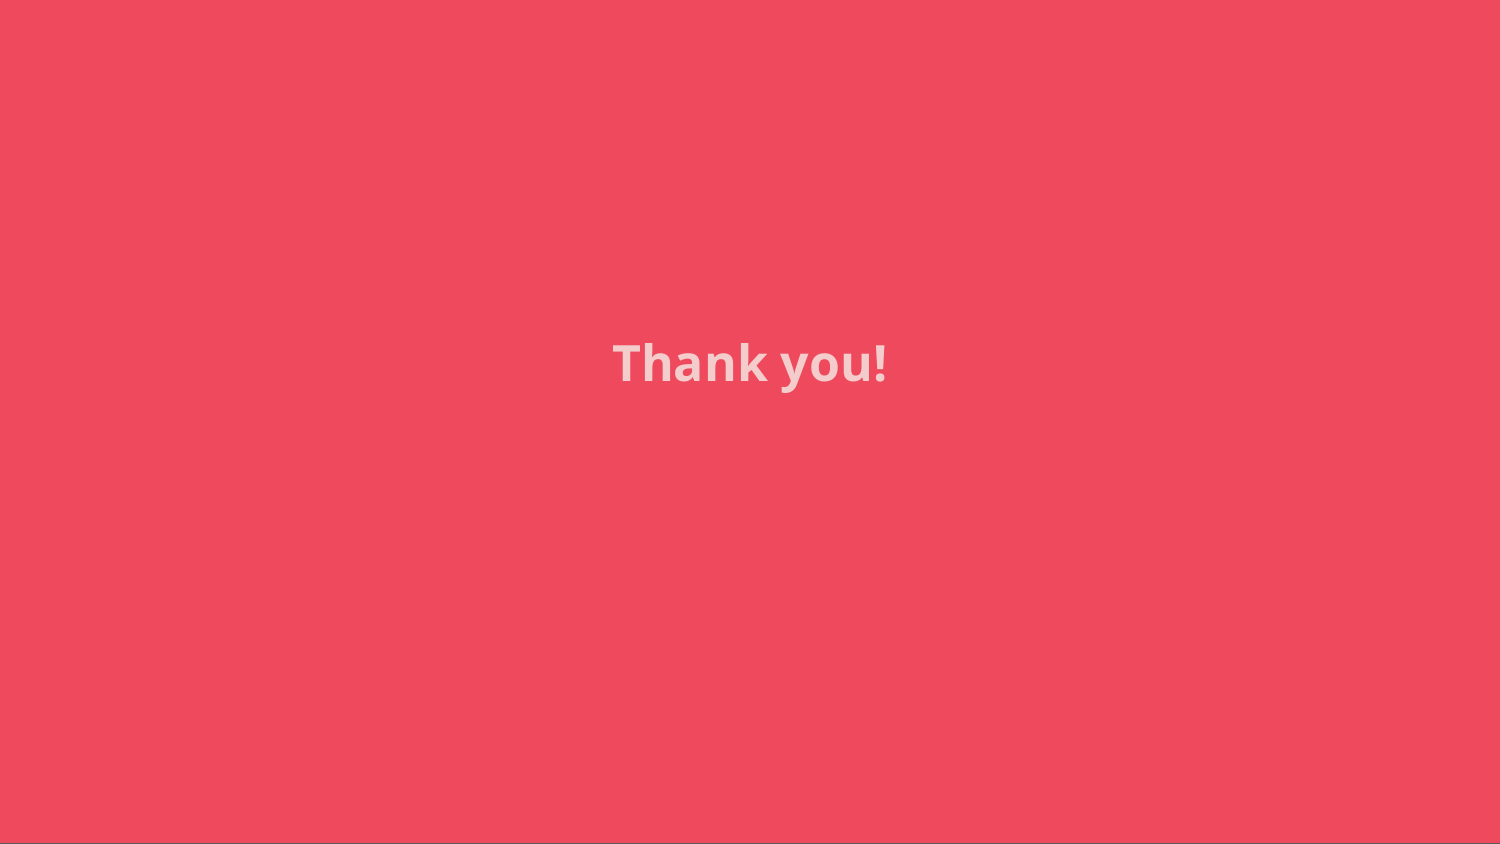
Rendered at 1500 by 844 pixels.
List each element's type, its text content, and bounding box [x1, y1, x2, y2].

title Thank you! [51, 352, 1449, 491]
